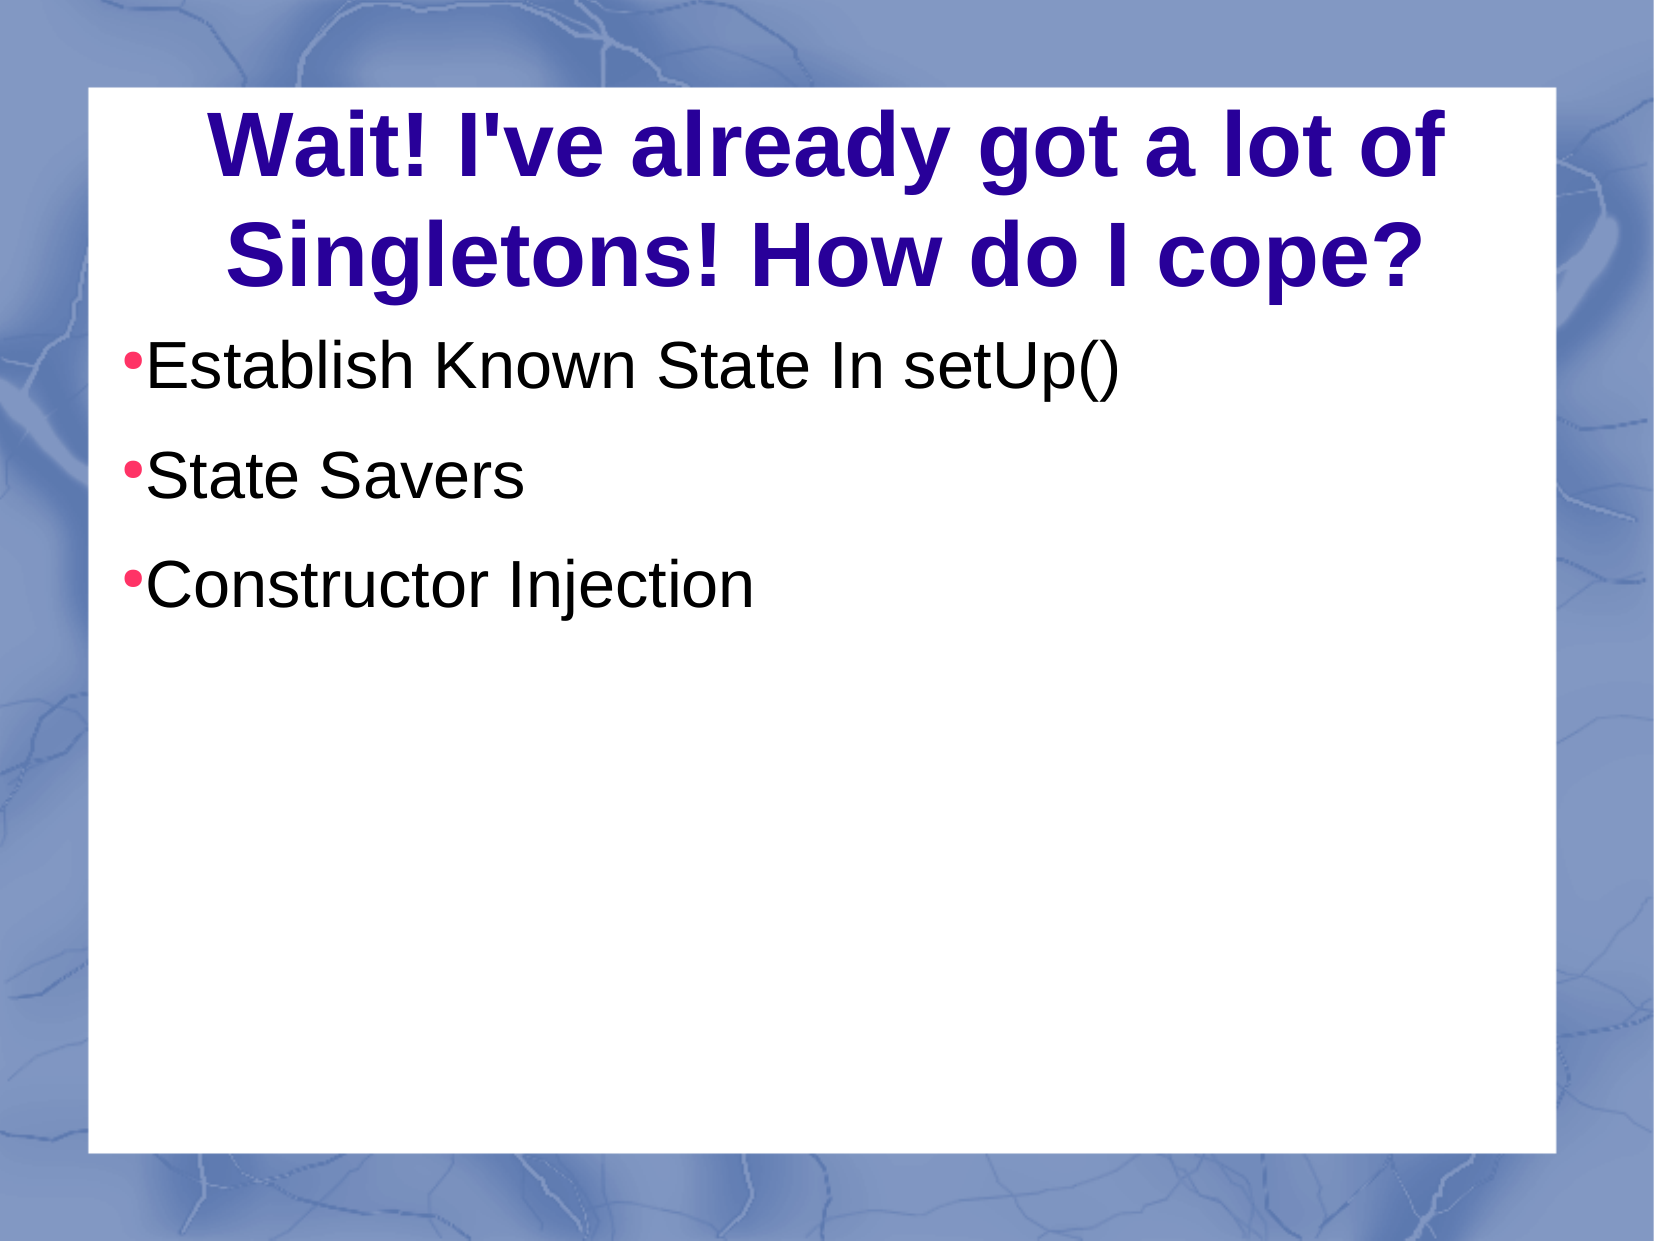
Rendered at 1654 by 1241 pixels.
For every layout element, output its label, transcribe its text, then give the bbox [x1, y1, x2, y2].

picture [0, 0, 1654, 1241]
list Establish Known State In setUp() State Savers Constructor Injection [121, 322, 1561, 1118]
title Wait! I've already got a lot of Singletons! How do I cope? [118, 84, 1536, 305]
